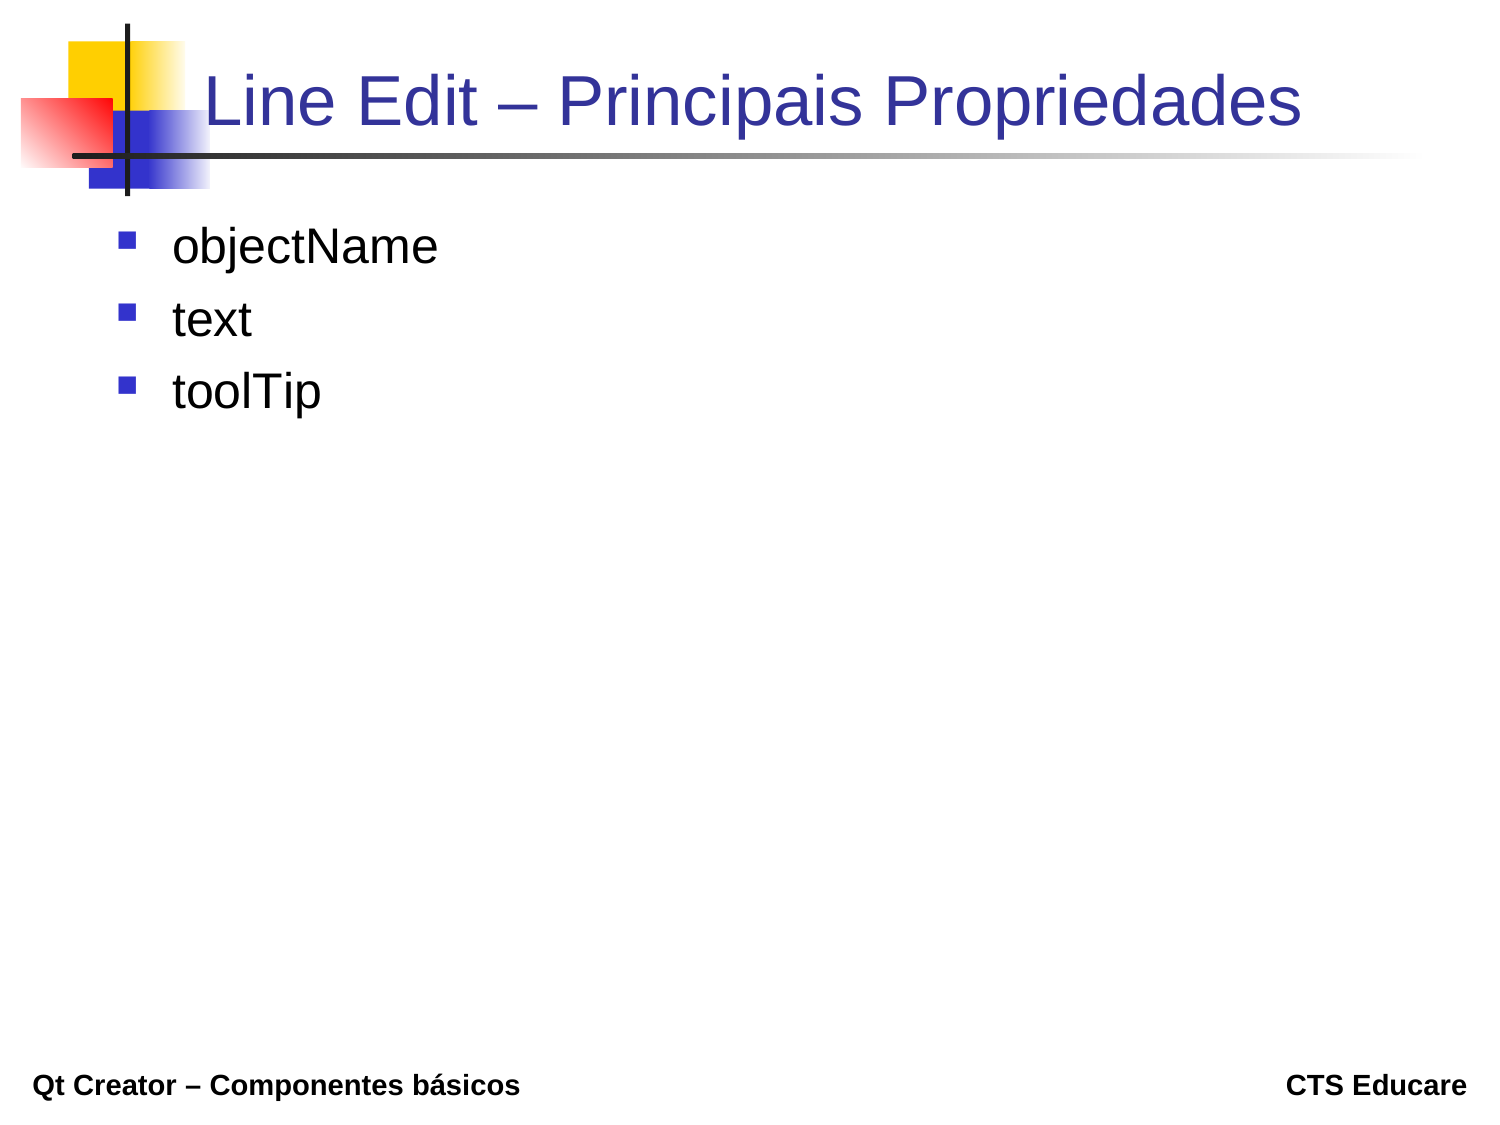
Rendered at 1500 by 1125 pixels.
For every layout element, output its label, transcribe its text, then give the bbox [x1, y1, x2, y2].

title Line Edit – Principais Propriedades [188, 46, 1468, 149]
list objectName text toolTip [100, 206, 1447, 1024]
